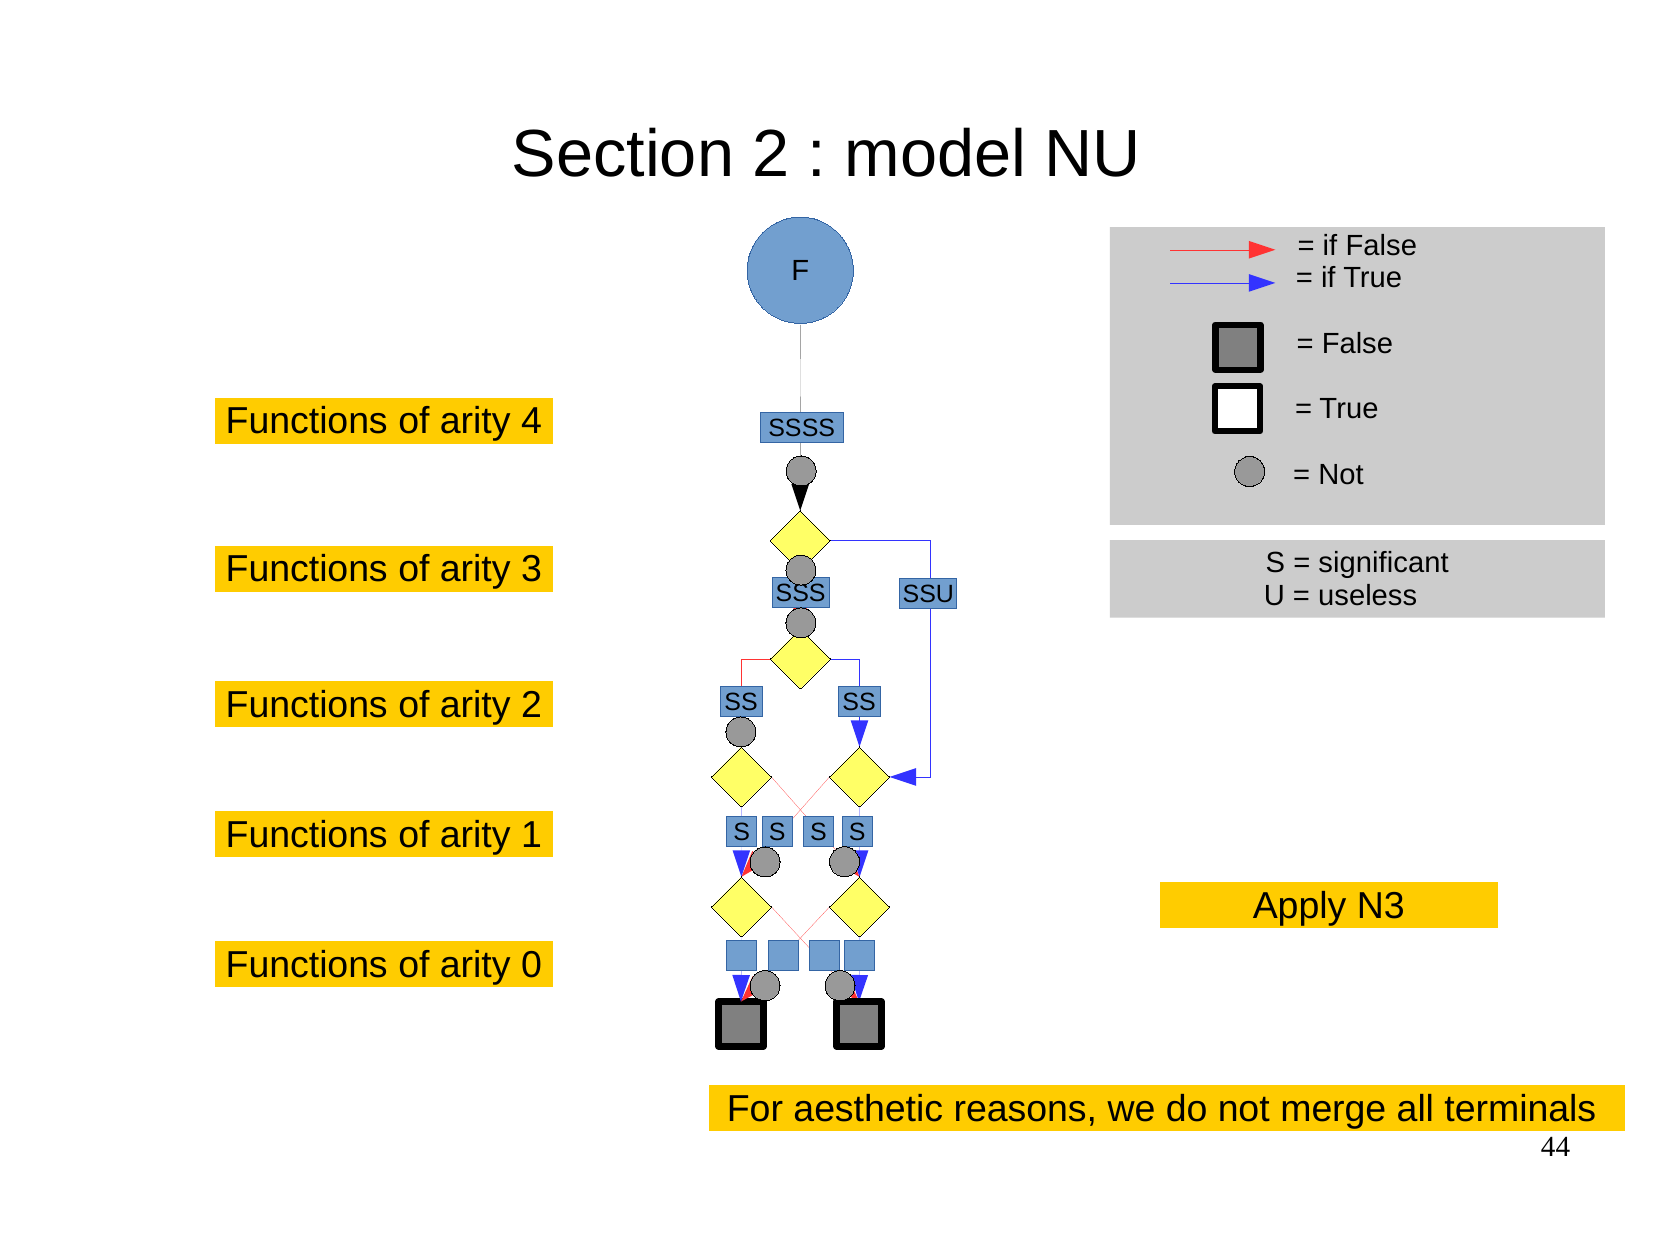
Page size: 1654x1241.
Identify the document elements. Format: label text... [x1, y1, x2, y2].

text_box S = significant U = useless [1109, 540, 1605, 618]
text_box [770, 607, 831, 689]
text_box S [726, 816, 757, 847]
text_box [786, 455, 817, 486]
text_box [829, 876, 890, 937]
text_box [829, 846, 860, 877]
text_box S [803, 816, 834, 847]
text_box [1215, 386, 1261, 432]
text_box SSU [899, 578, 957, 609]
text_box Functions of arity 4 [215, 398, 553, 444]
text_box [770, 510, 831, 586]
text_box S [762, 816, 793, 847]
text_box SS [720, 686, 763, 717]
text_box For aesthetic reasons, we do not merge all terminals [709, 1085, 1625, 1131]
text_box SSSS [760, 412, 844, 443]
text_box [1215, 324, 1261, 370]
title Section 2 : model NU [82, 49, 1571, 257]
text_box F [747, 257, 854, 324]
text_box Functions of arity 1 [215, 811, 553, 857]
text_box Functions of arity 0 [215, 941, 553, 987]
text_box [726, 940, 757, 971]
text_box SSS [772, 577, 830, 608]
text_box Functions of arity 2 [215, 681, 553, 727]
text_box S [842, 816, 873, 847]
text_box [711, 716, 772, 807]
text_box [809, 940, 882, 1047]
text_box SS [838, 686, 881, 717]
text_box = if False = if True = False = True = Not [1109, 227, 1605, 525]
text_box [1234, 456, 1265, 487]
text_box Functions of arity 3 [215, 546, 553, 592]
text_box [829, 746, 890, 807]
text_box [750, 846, 781, 877]
text_box [711, 876, 772, 937]
text_box Apply N3 [1160, 882, 1498, 928]
text_box [718, 940, 799, 1047]
